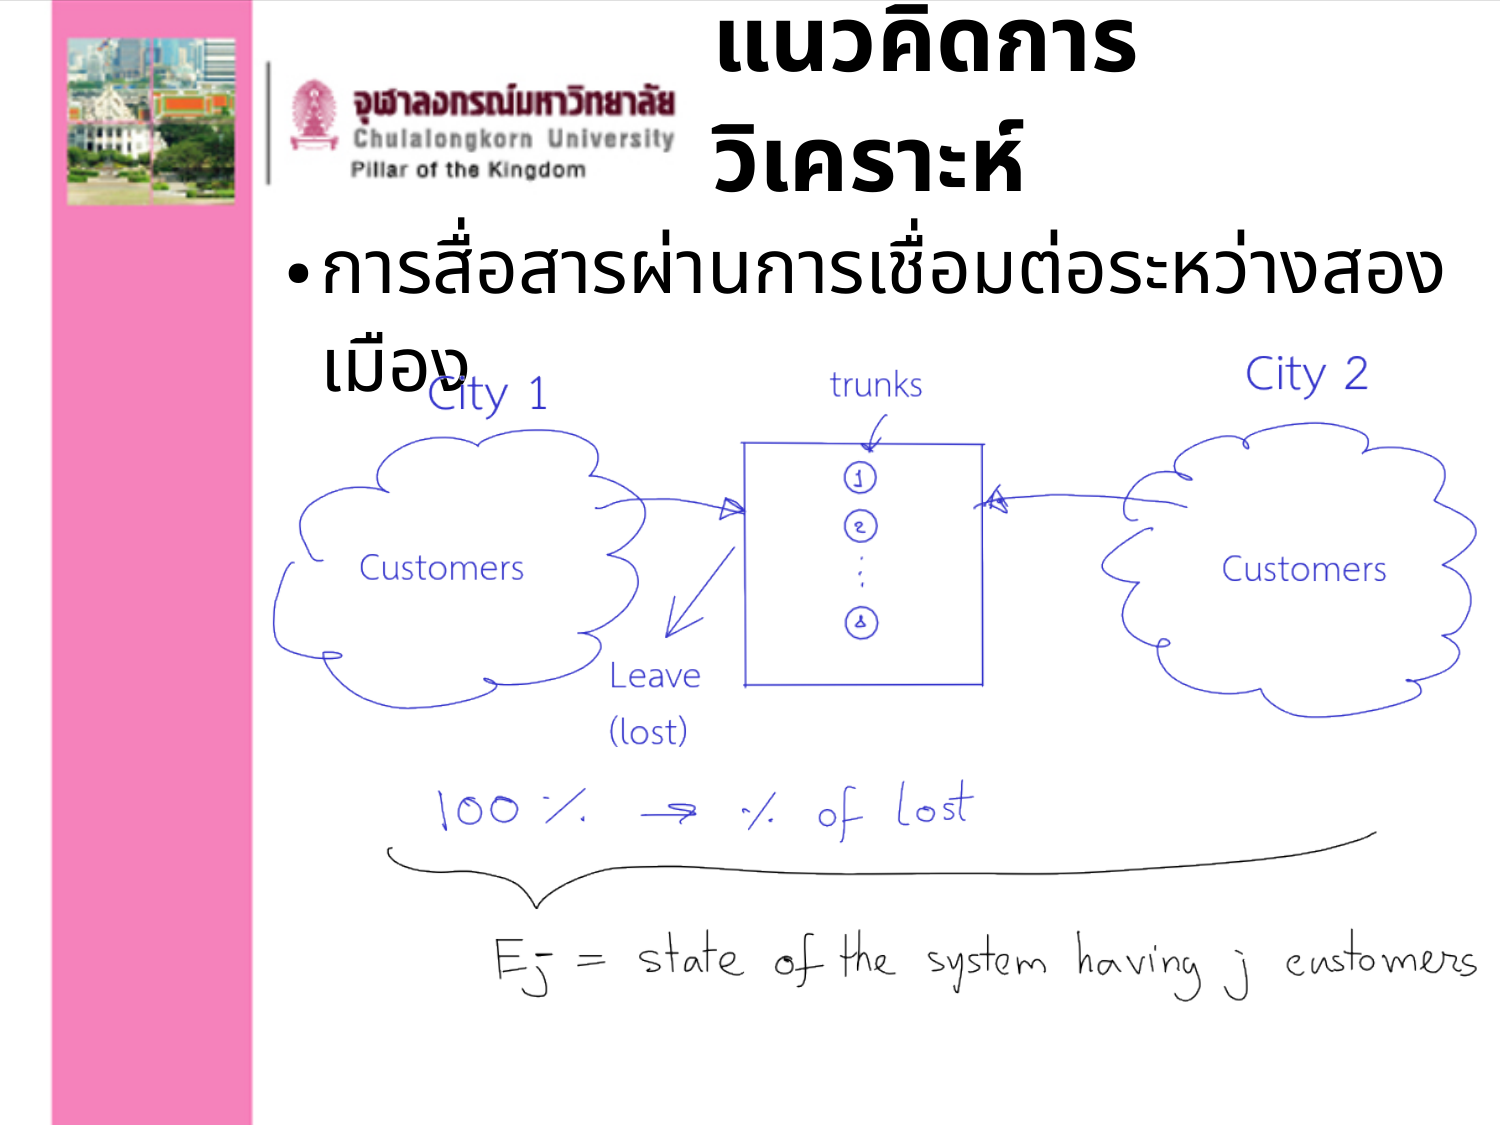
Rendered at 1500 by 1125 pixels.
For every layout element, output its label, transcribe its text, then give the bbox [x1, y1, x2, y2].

text_box การสื่อสารผ่านการเชื่อมต่อระหว่างสองเมือง [270, 219, 1484, 309]
title แนวคิดการวิเคราะห์ [712, 41, 1426, 177]
picture [0, 0, 1500, 1125]
